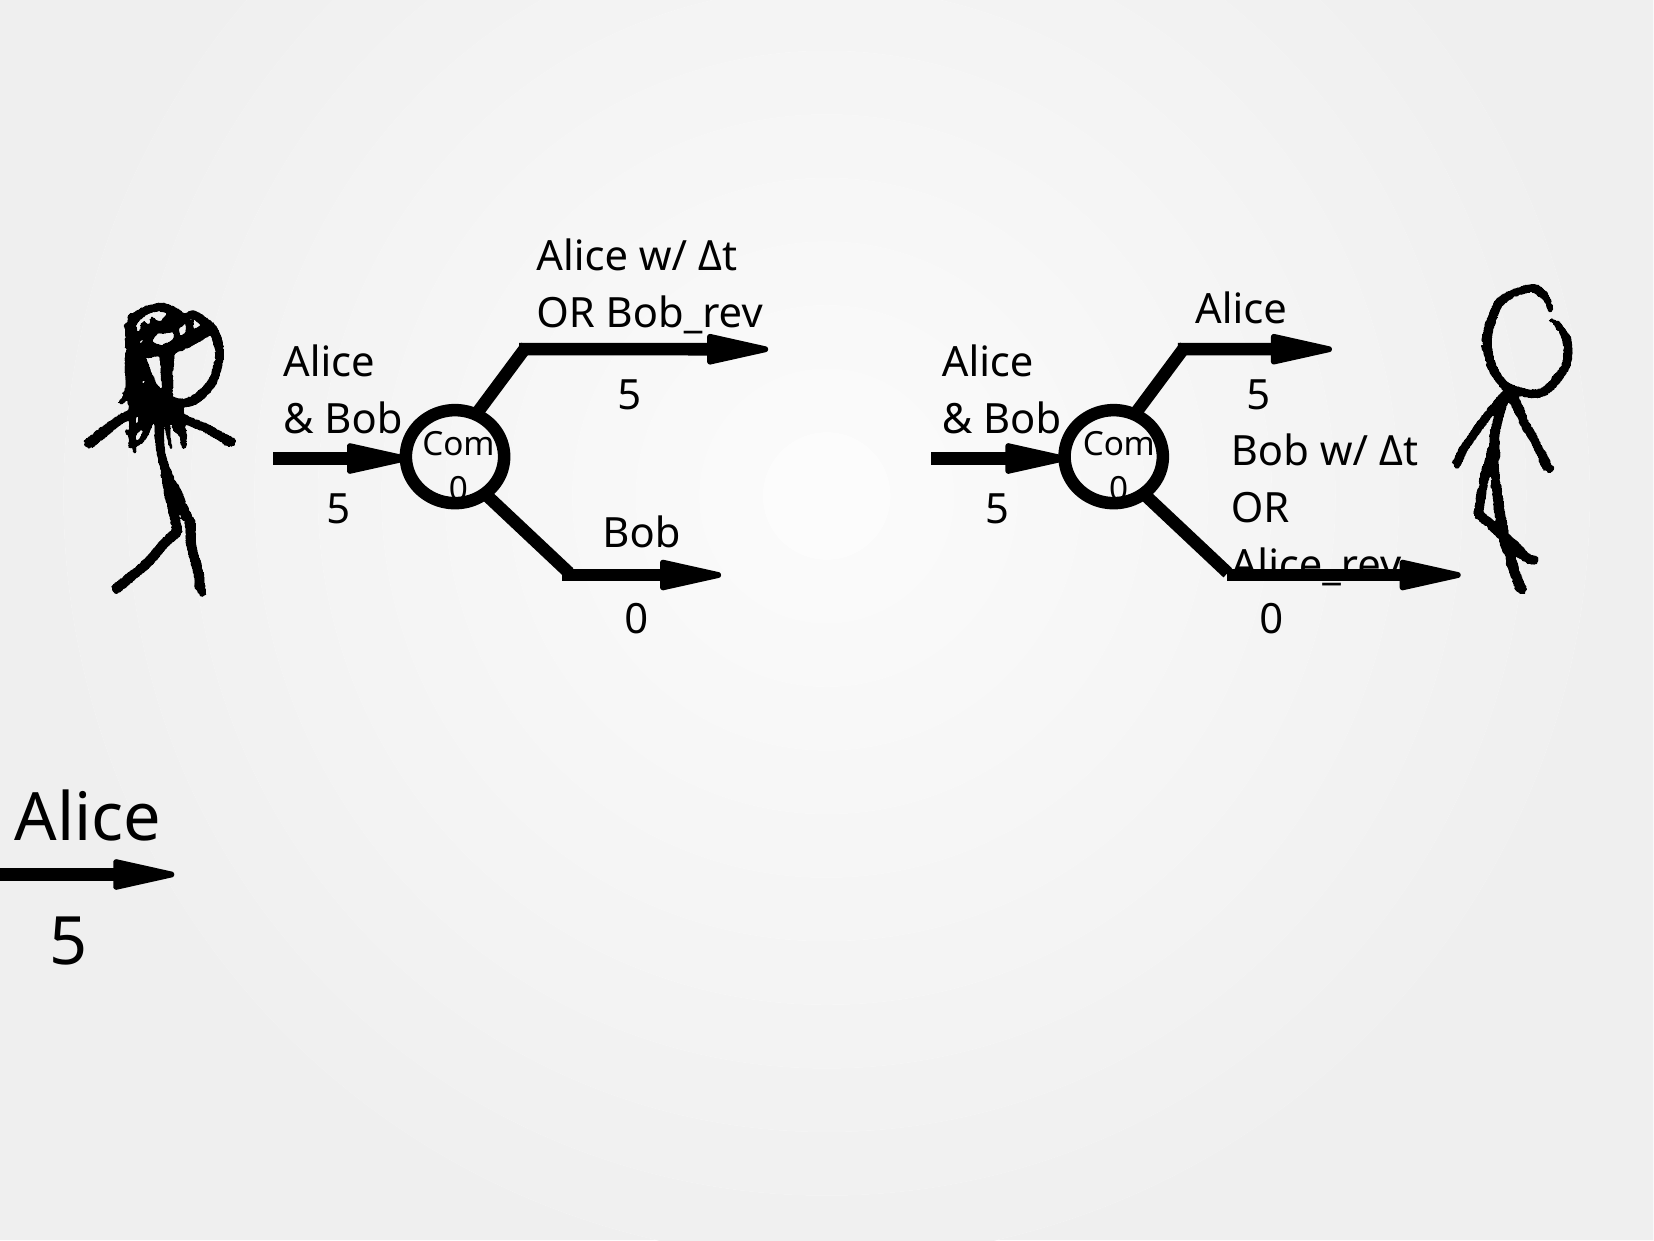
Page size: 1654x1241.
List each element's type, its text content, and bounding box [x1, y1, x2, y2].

text_box Bob w/ Δt OR Alice_rev [1216, 413, 1482, 579]
text_box Alice w/ Δt OR Bob_rev [521, 218, 781, 334]
picture [82, 301, 238, 597]
picture [1448, 280, 1576, 597]
text_box Alice [0, 761, 192, 857]
text_box 0 [1244, 581, 1308, 652]
text_box 5 [311, 471, 367, 542]
text_box Com 0 [407, 412, 526, 510]
text_box 5 [34, 886, 121, 988]
text_box 5 [970, 471, 1025, 542]
text_box Bob [587, 495, 698, 561]
text_box Alice & Bob [268, 324, 442, 451]
text_box Alice & Bob [927, 324, 1101, 451]
text_box Alice [1180, 271, 1321, 337]
text_box 0 [609, 581, 673, 652]
text_box Com 0 [1068, 412, 1186, 510]
text_box 5 [1231, 357, 1287, 413]
text_box 5 [602, 357, 657, 428]
